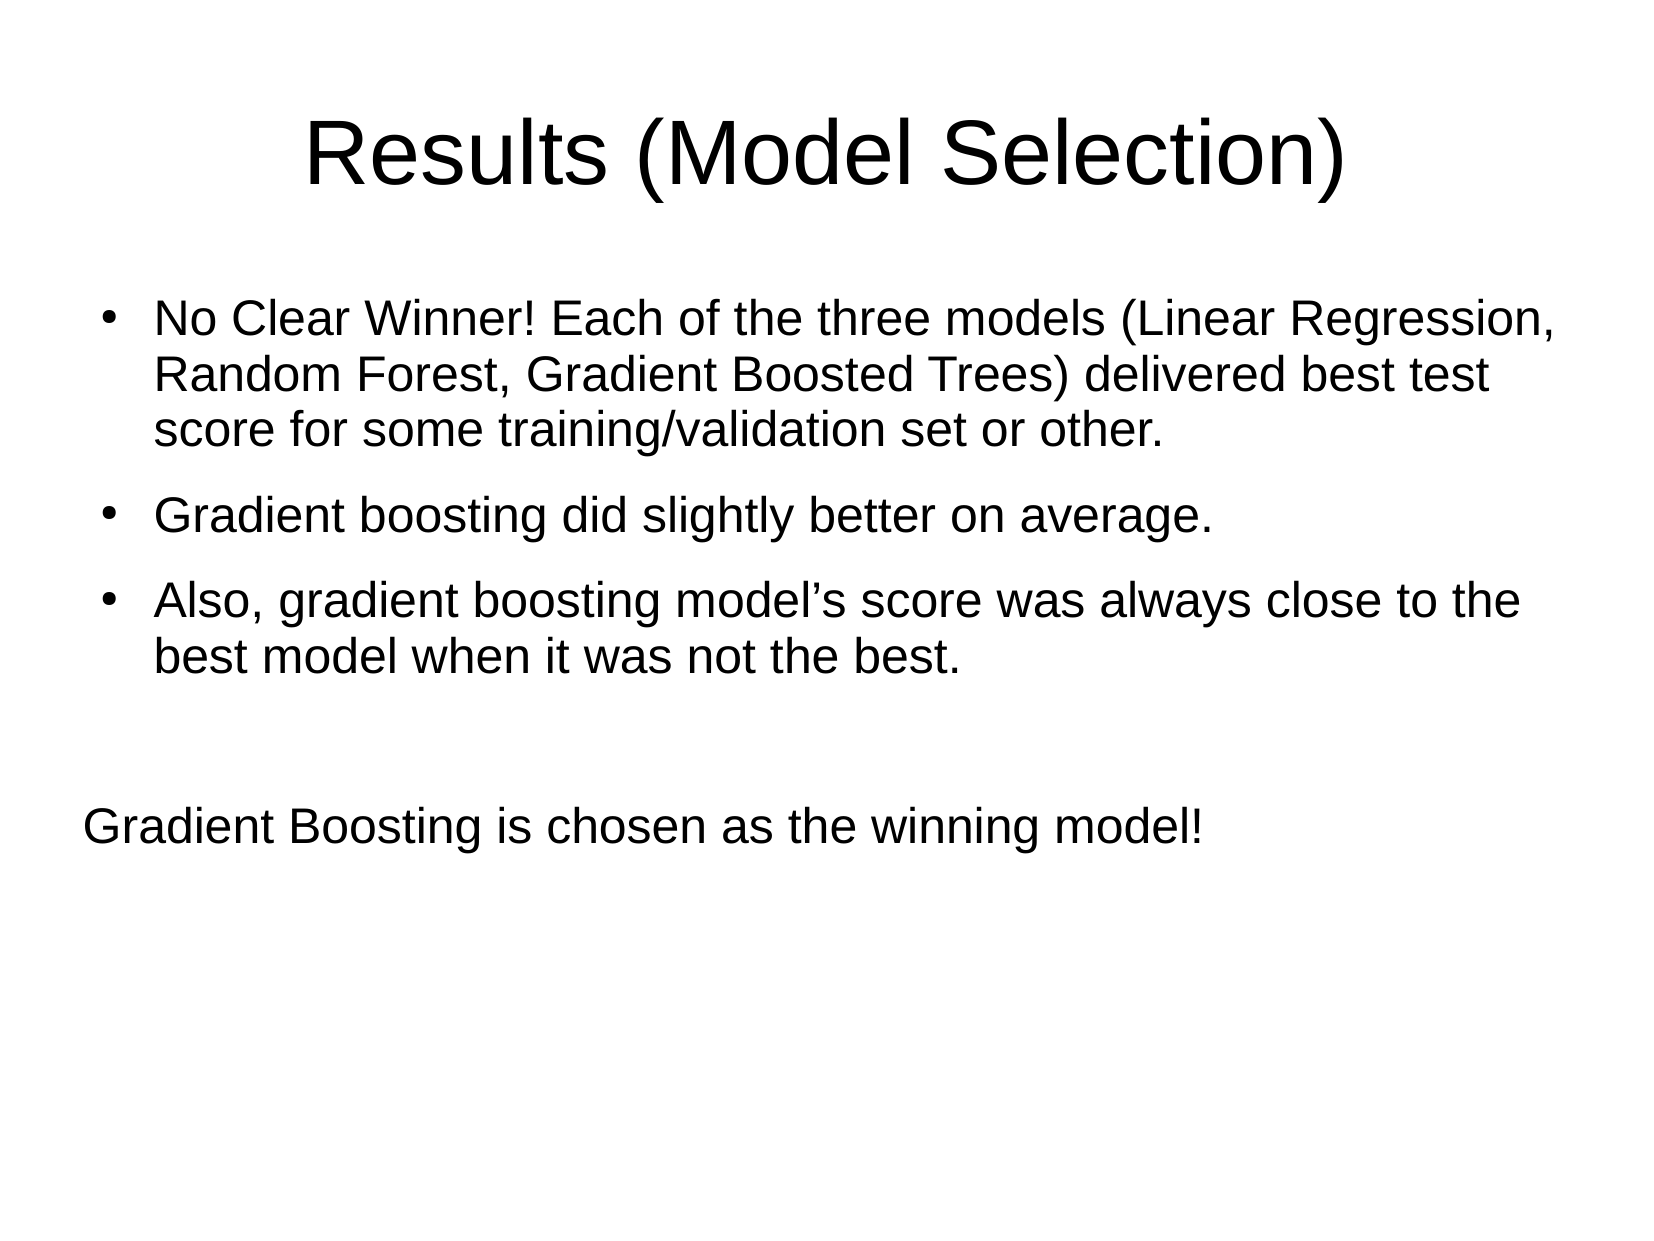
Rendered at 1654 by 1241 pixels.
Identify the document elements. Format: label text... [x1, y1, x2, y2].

title Results (Model Selection) [82, 49, 1571, 257]
list No Clear Winner! Each of the three models (Linear Regression, Random Forest, Gradient Boosted Trees) delivered best test score for some training/validation set or other. Gradient boosting did slightly better on average. Also, gradient boosting model’s score was always close to the best model when it was not the best. Gradient Boosting is chosen as the winning model! [82, 290, 1571, 1010]
